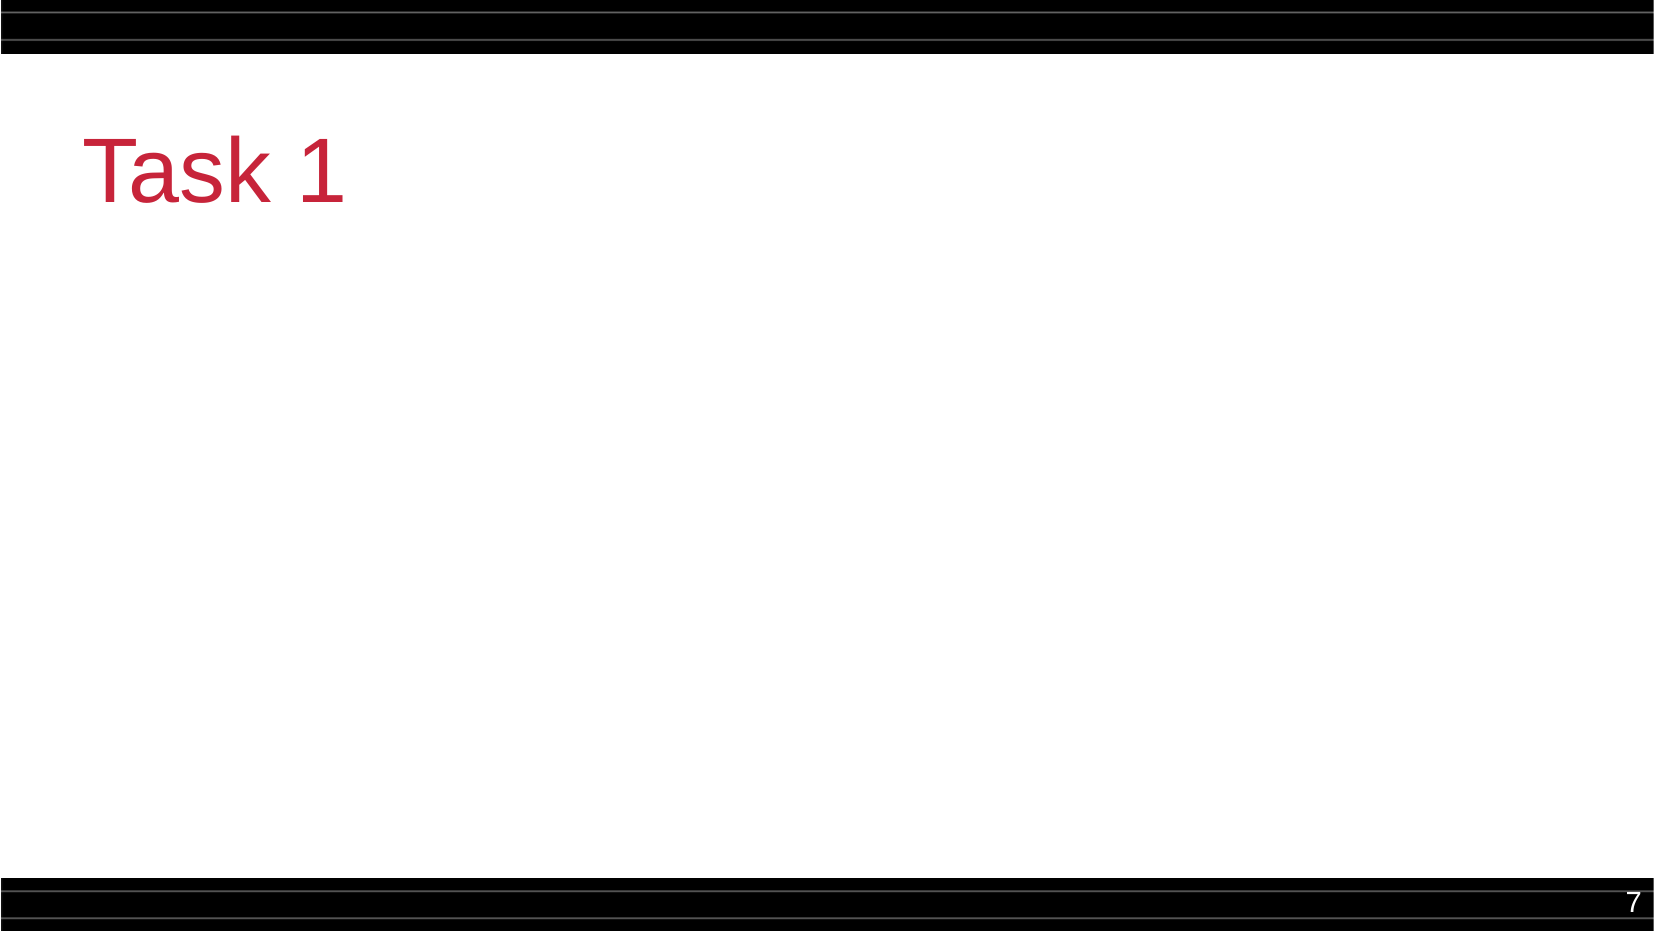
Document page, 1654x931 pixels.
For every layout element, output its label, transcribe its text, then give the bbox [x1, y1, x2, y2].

picture [1, 0, 1654, 54]
title Task 1 [82, 92, 1571, 249]
picture [1, 878, 1654, 931]
